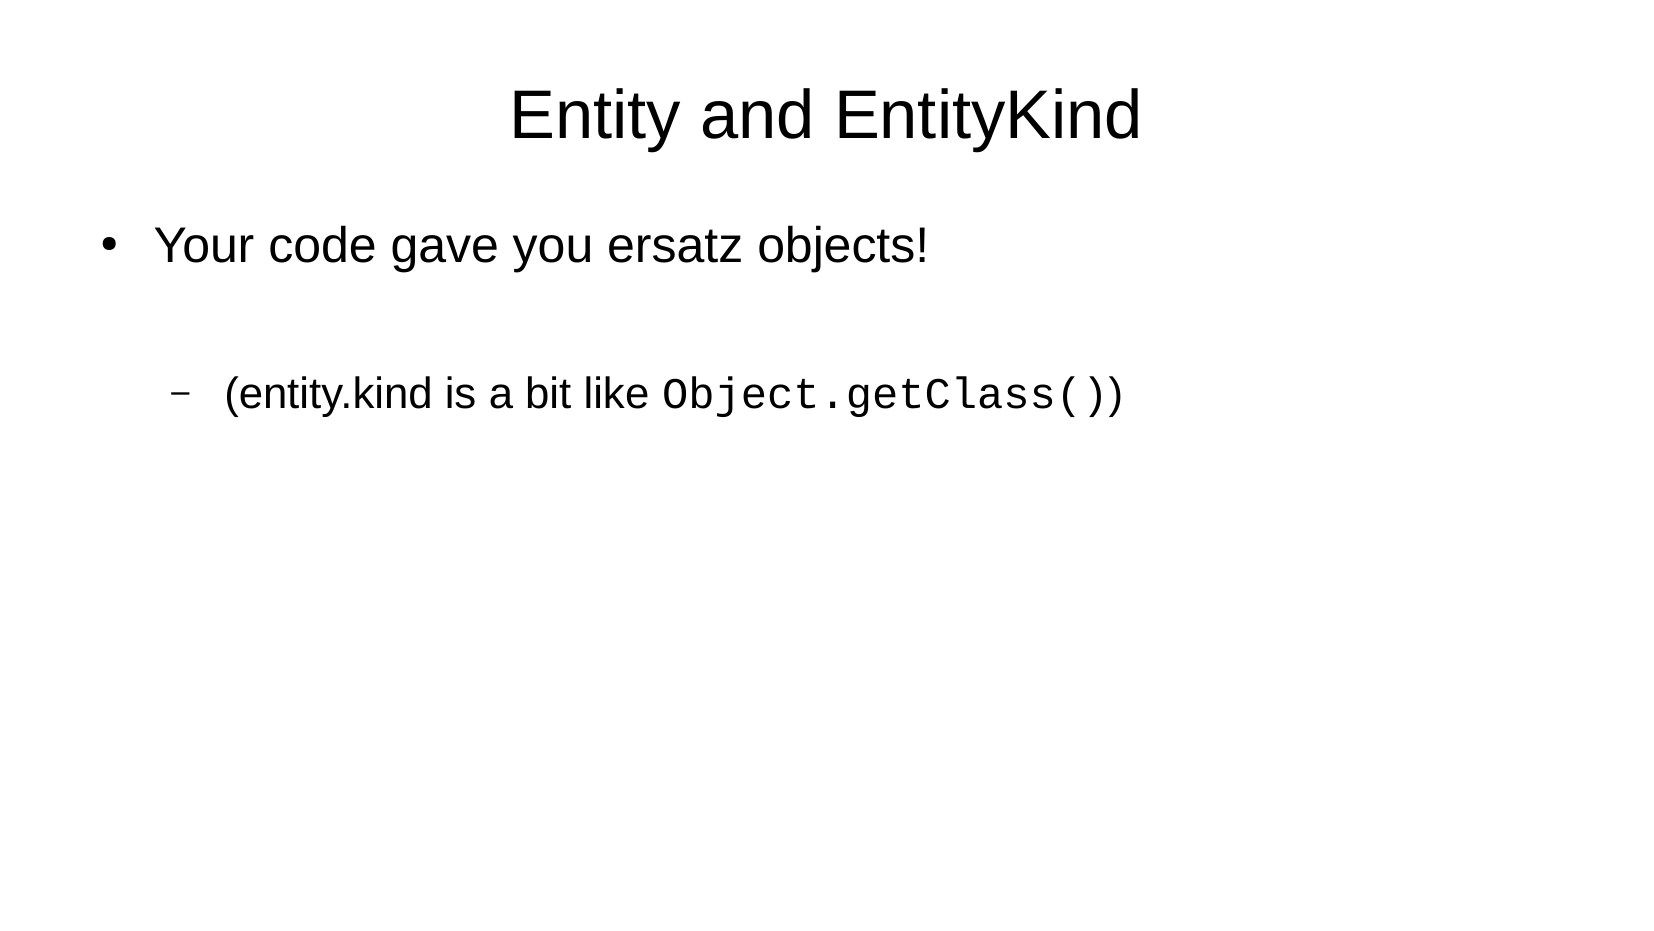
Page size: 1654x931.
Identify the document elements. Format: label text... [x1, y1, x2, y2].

title Entity and EntityKind [82, 37, 1571, 193]
list Your code gave you ersatz objects! (entity.kind is a bit like Object.getClass()) [82, 217, 1571, 758]
